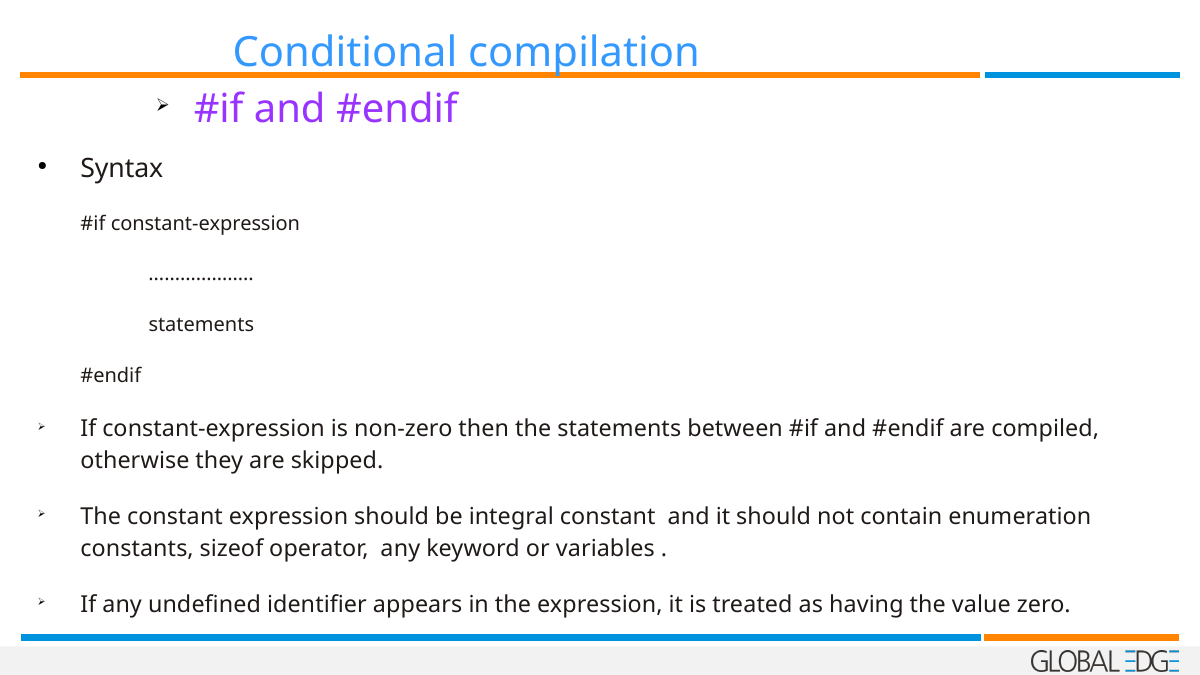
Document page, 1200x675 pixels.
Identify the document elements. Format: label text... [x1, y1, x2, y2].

picture [1031, 650, 1179, 672]
list #if and #endif Syntax #if constant-expression ……………….. statements #endif If constant-expression is non-zero then the statements between #if and #endif are compiled, otherwise they are skipped. The constant expression should be integral constant and it should not contain enumeration constants, sizeof operator, any keyword or variables . If any undefined identifier appears in the expression, it is treated as having the value zero. [23, 80, 1200, 621]
title Conditional compilation [11, 23, 1200, 77]
